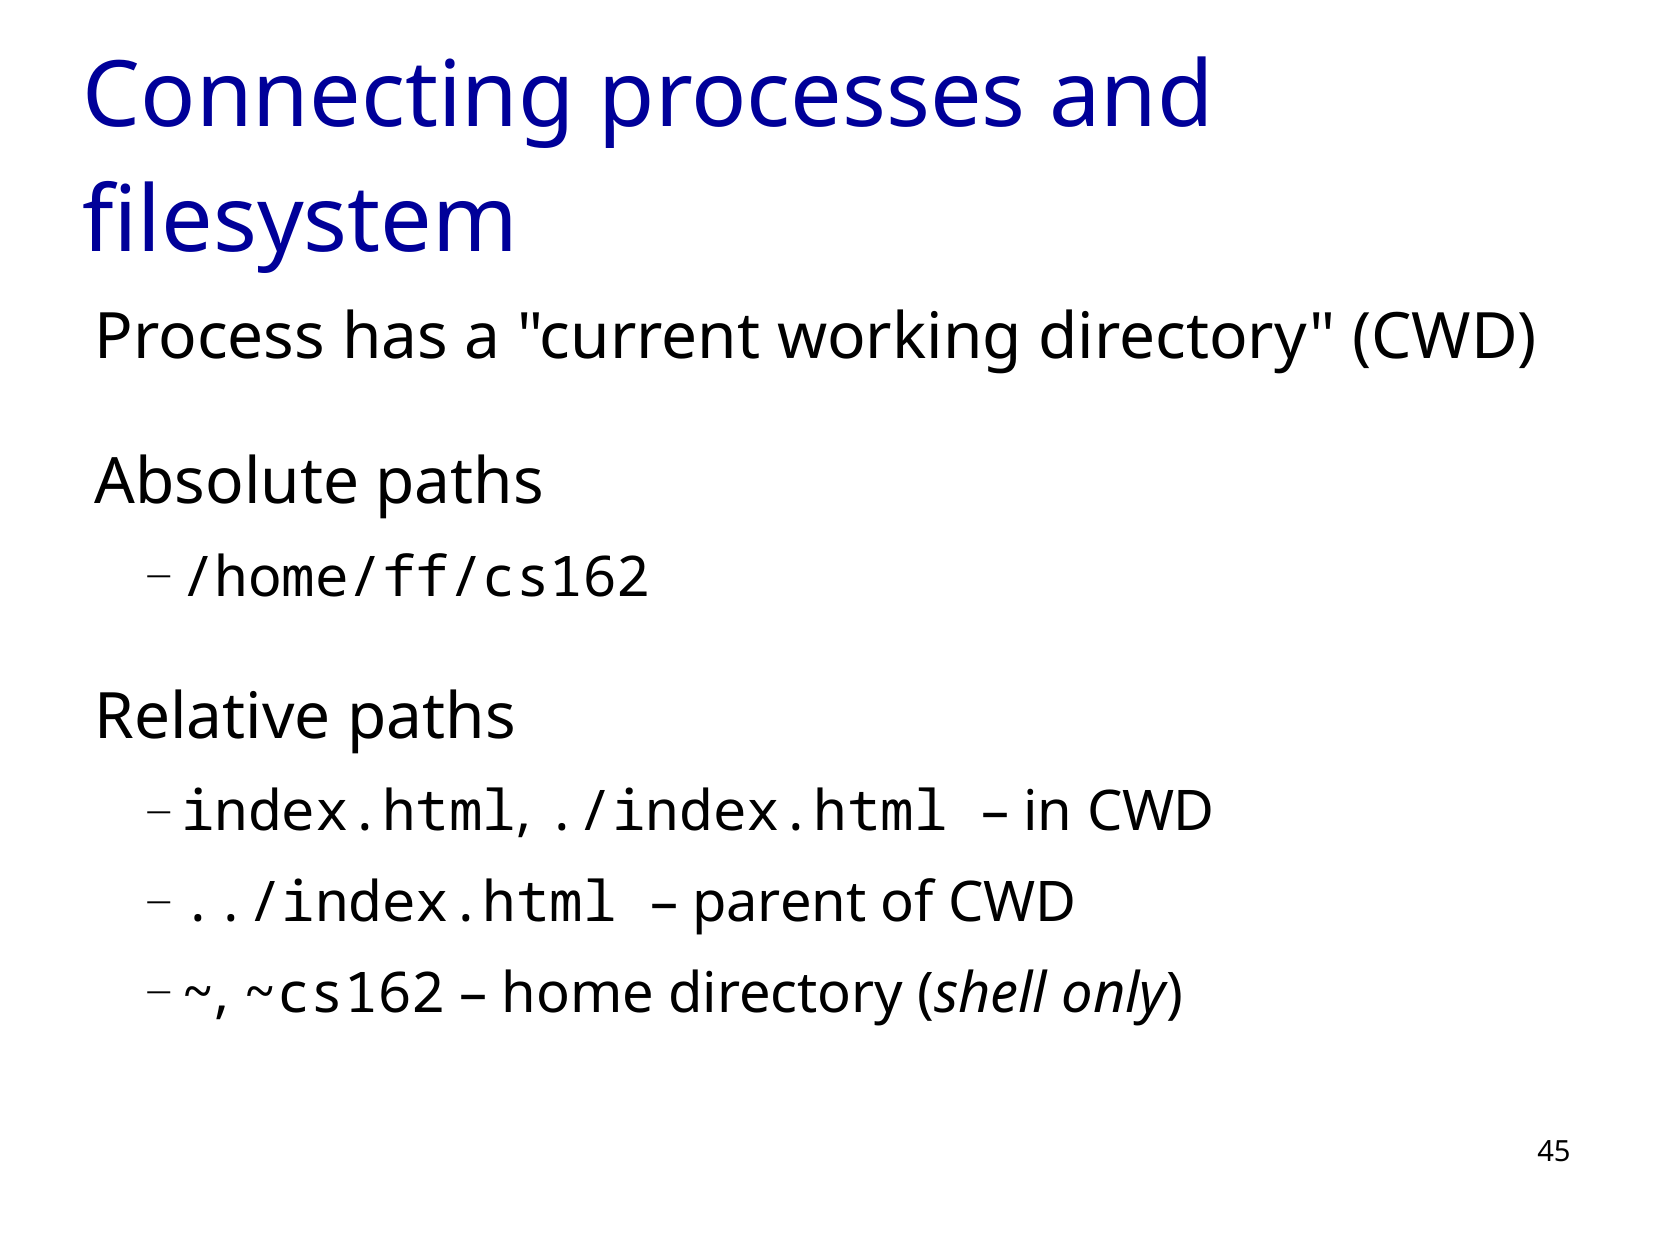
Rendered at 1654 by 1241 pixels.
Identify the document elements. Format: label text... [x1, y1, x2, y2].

list Process has a "current working directory" (CWD) Absolute paths /home/ff/cs162 Relative paths index.html, ./index.html – in CWD ../index.html – parent of CWD ~, ~cs162 – home directory (shell only) [60, 290, 1571, 1096]
title Connecting processes and filesystem [82, 49, 1571, 257]
